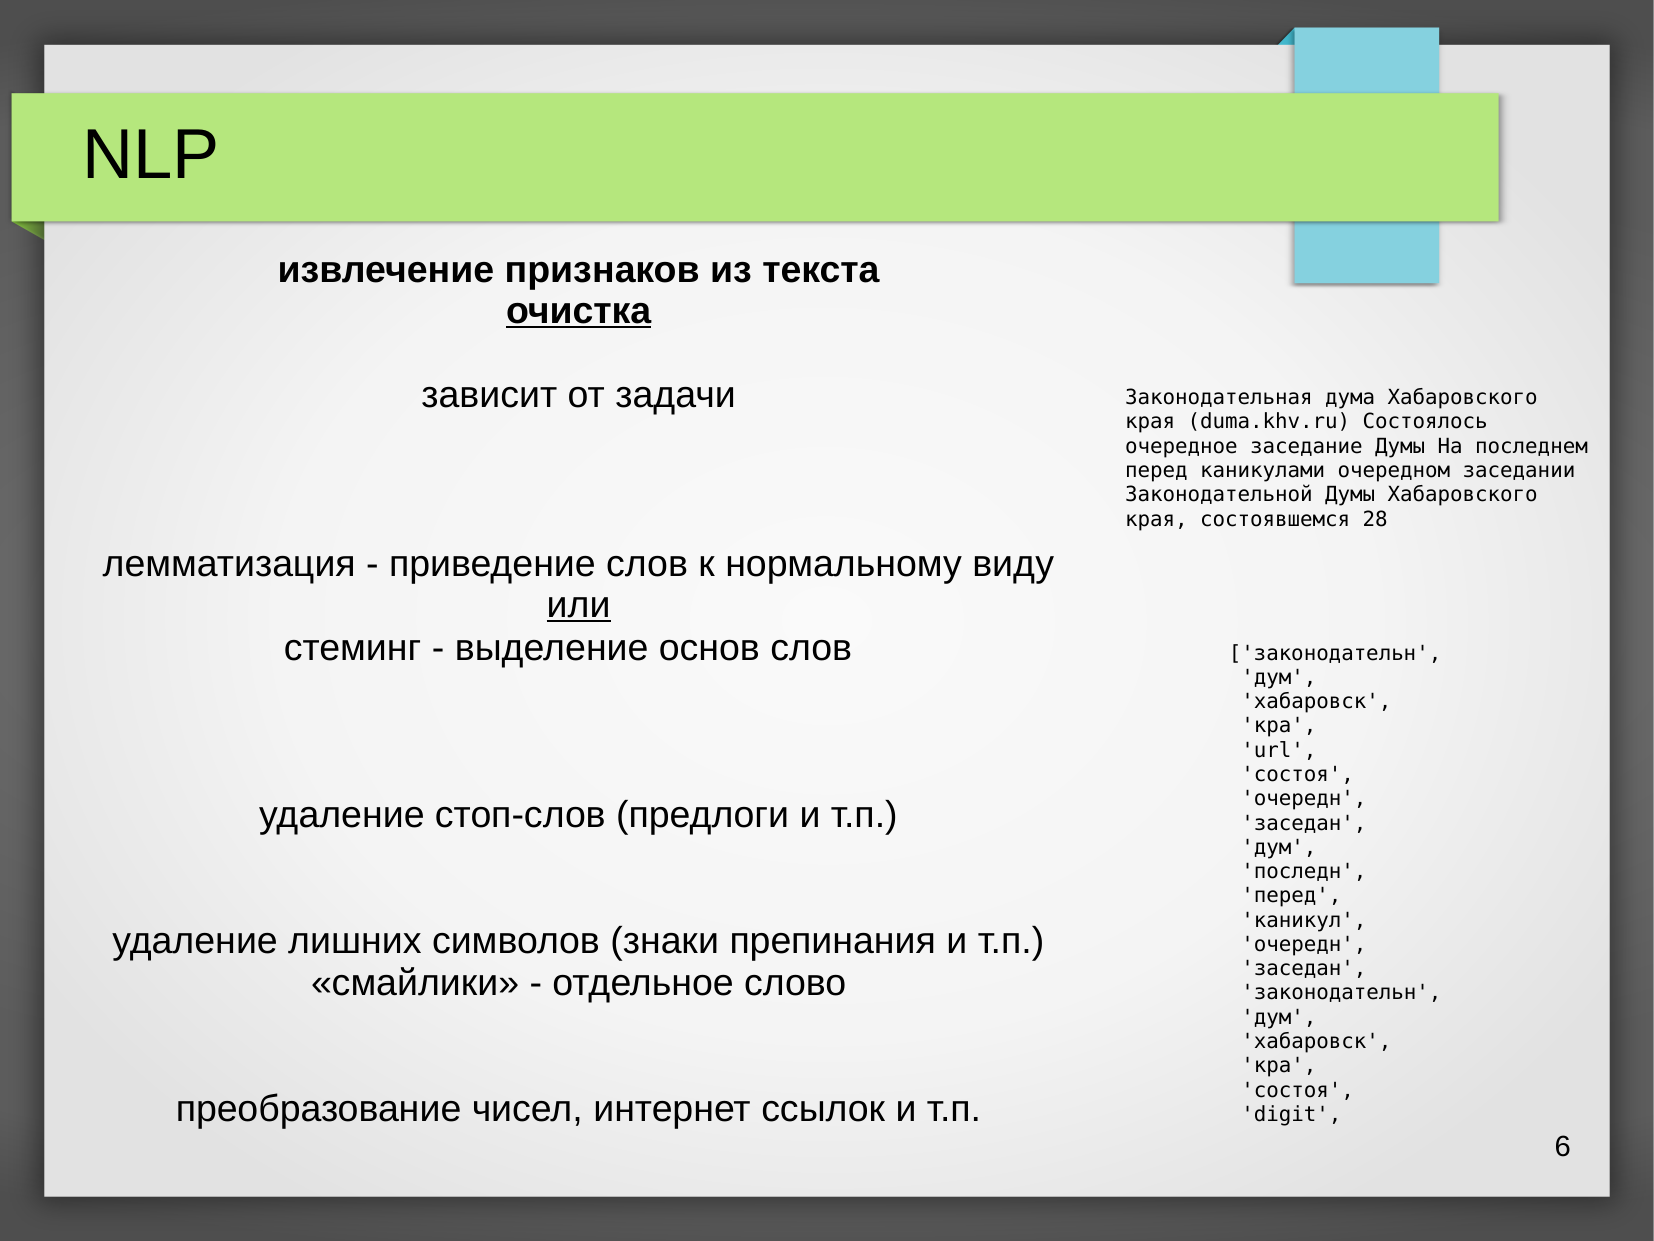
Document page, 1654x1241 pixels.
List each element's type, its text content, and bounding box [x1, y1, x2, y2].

text_box Законодательная дума Хабаровского края (duma.khv.ru) Состоялось очередное заседание Думы На последнем перед каникулами очередном заседании Законодательной Думы Хабаровского края, состоявшемся 28 [1110, 377, 1607, 563]
title NLP [82, 118, 1406, 189]
text_box ['законодательн', 'дум', 'хабаровск', 'кра', 'url', 'состоя', 'очередн', 'заседан', 'дум', 'последн', 'перед', 'каникул', 'очередн', 'заседан', 'законодательн', 'дум', 'хабаровск', 'кра', 'состоя', 'digit', [1214, 633, 1489, 1134]
picture [0, 0, 1654, 1241]
text_box извлечение признаков из текста очистка зависит от задачи лемматизация - приведение слов к нормальному виду или стеминг - выделение основ слов удаление стоп-слов (предлоги и т.п.) удаление лишних символов (знаки препинания и т.п.) «смайлики» - отдельное слово преобразование чисел, интернет ссылок и т.п. [94, 248, 1063, 1111]
